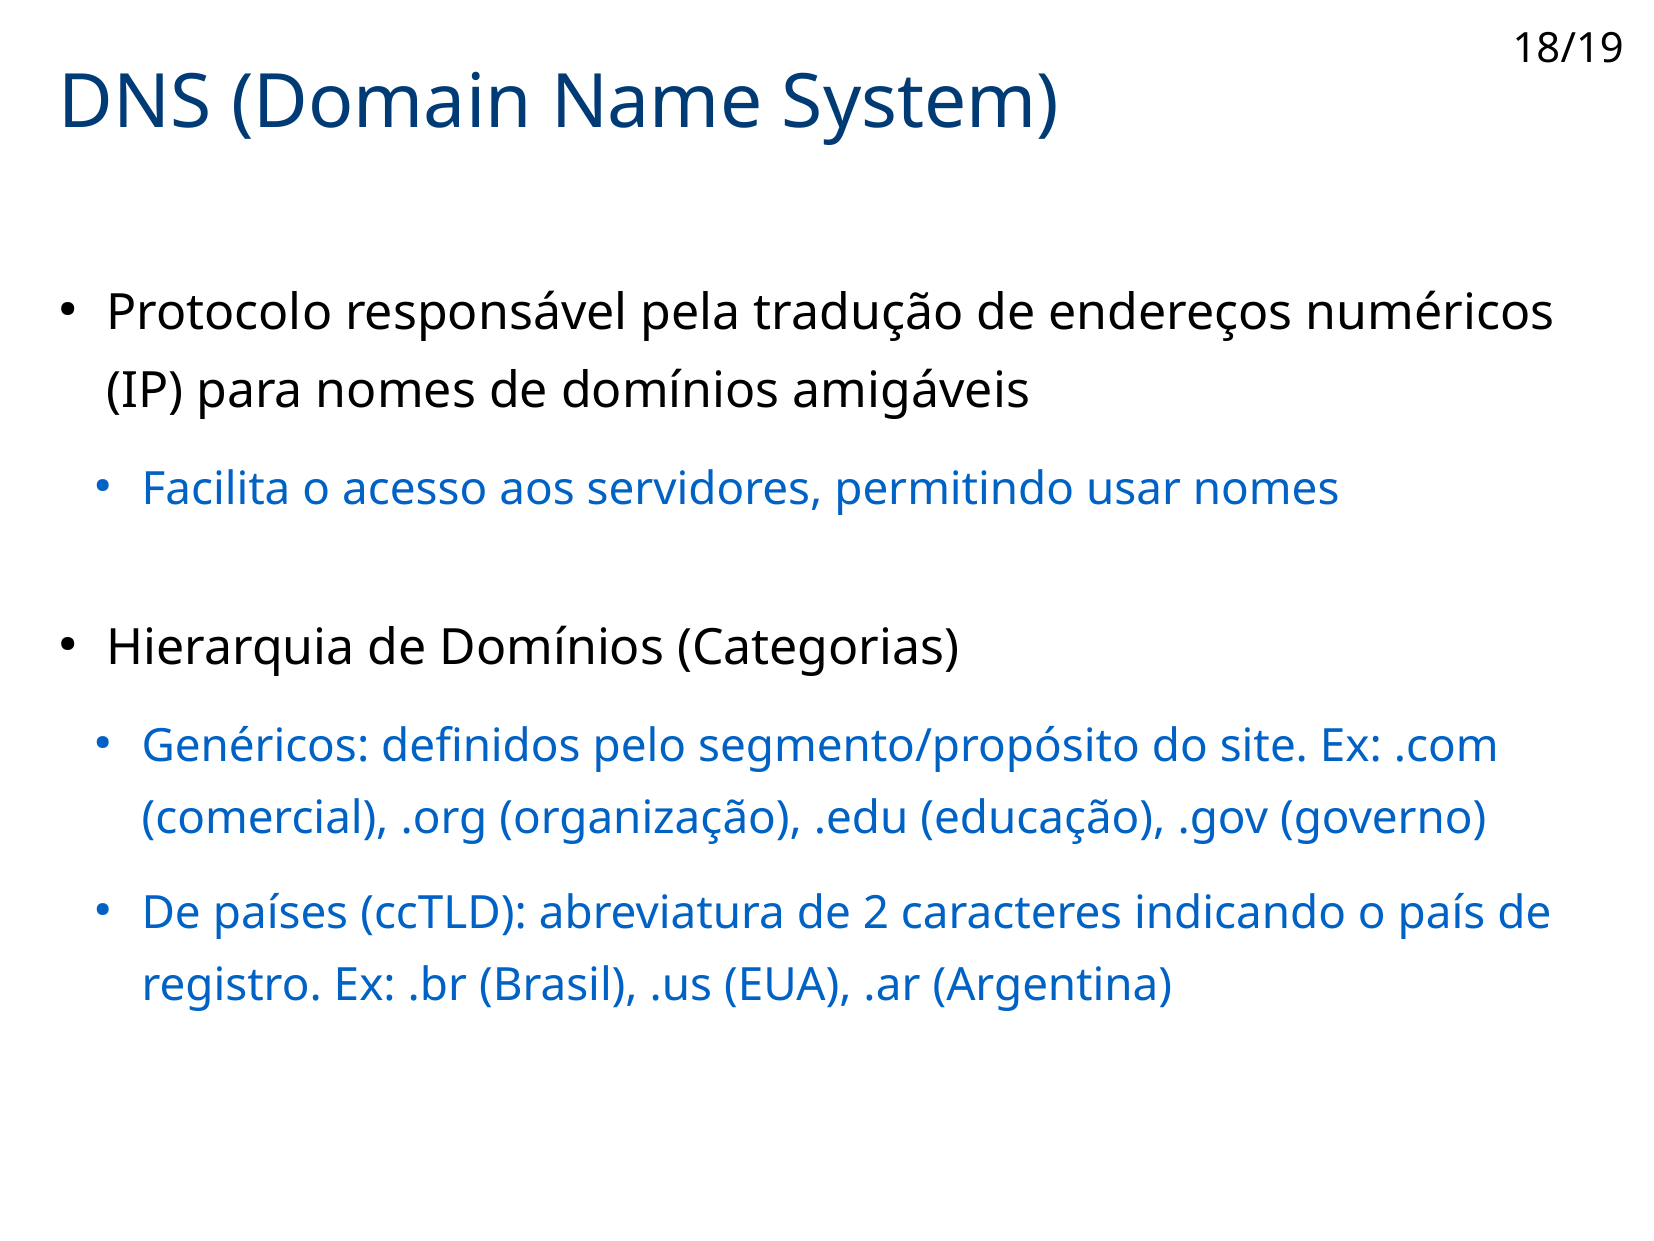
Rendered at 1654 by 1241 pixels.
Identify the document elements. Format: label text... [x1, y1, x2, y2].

list Protocolo responsável pela tradução de endereços numéricos (IP) para nomes de domínios amigáveis Facilita o acesso aos servidores, permitindo usar nomes Hierarquia de Domínios (Categorias) Genéricos: definidos pelo segmento/propósito do site. Ex: .com (comercial), .org (organização), .edu (educação), .gov (governo) De países (ccTLD): abreviatura de 2 caracteres indicando o país de registro. Ex: .br (Brasil), .us (EUA), .ar (Argentina) [59, 265, 1625, 1211]
title DNS (Domain Name System) [59, 47, 1625, 166]
